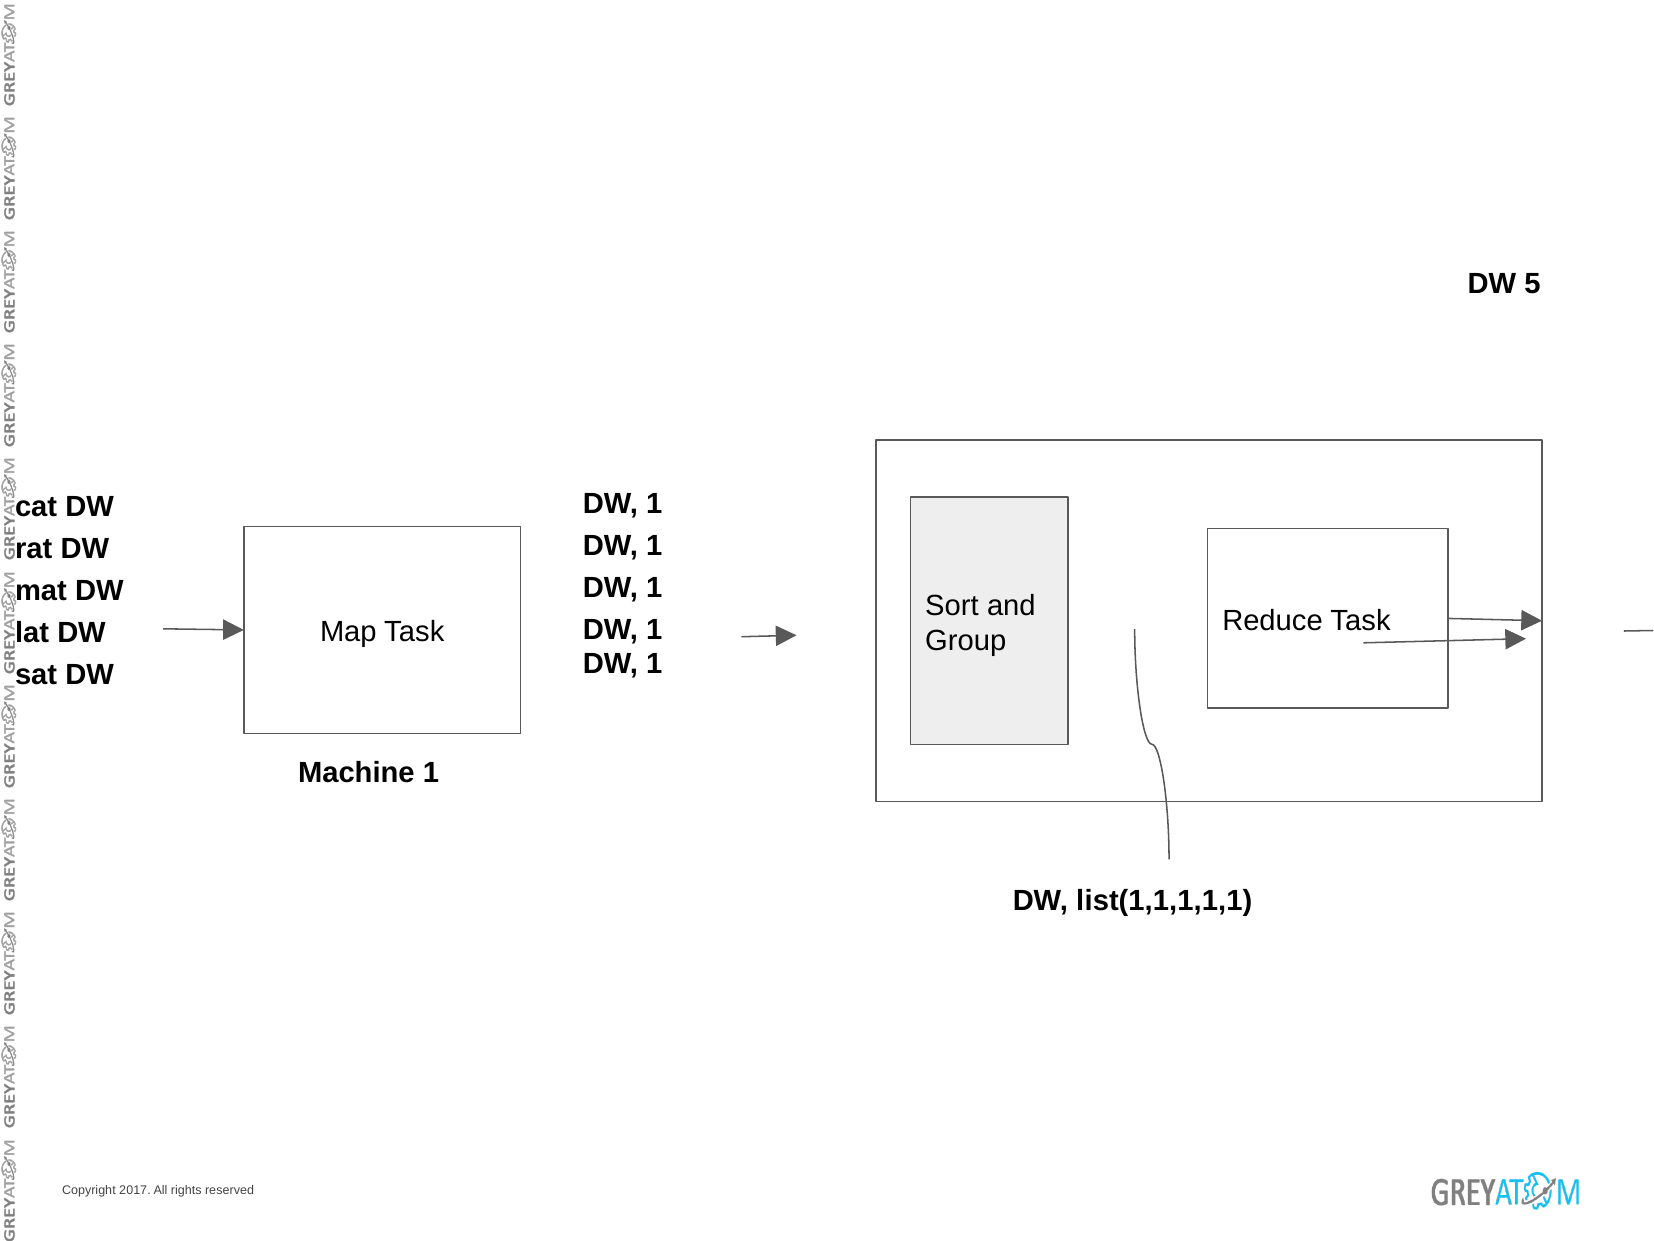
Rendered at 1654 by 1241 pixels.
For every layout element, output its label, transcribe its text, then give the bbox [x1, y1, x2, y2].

text_box DW, list(1,1,1,1,1) [998, 859, 1342, 943]
picture [1, 4, 17, 106]
picture [1, 1026, 17, 1128]
picture [1, 117, 17, 220]
picture [1, 799, 17, 901]
picture [1, 1140, 17, 1241]
picture [1430, 1168, 1581, 1212]
text_box Reduce Task [1207, 528, 1449, 708]
text_box DW, 1 DW, 1 DW, 1 DW, 1 DW, 1 [568, 462, 713, 789]
picture [1, 458, 17, 465]
text_box Map Task [244, 526, 521, 734]
picture [1, 231, 17, 333]
text_box DW 5 [1452, 242, 1634, 359]
text_box Machine 1 [283, 738, 500, 842]
text_box cat DW rat DW mat DW lat DW sat DW [0, 465, 163, 792]
text_box Sort and Group [910, 497, 1069, 745]
picture [1, 912, 17, 1015]
picture [1, 344, 17, 447]
